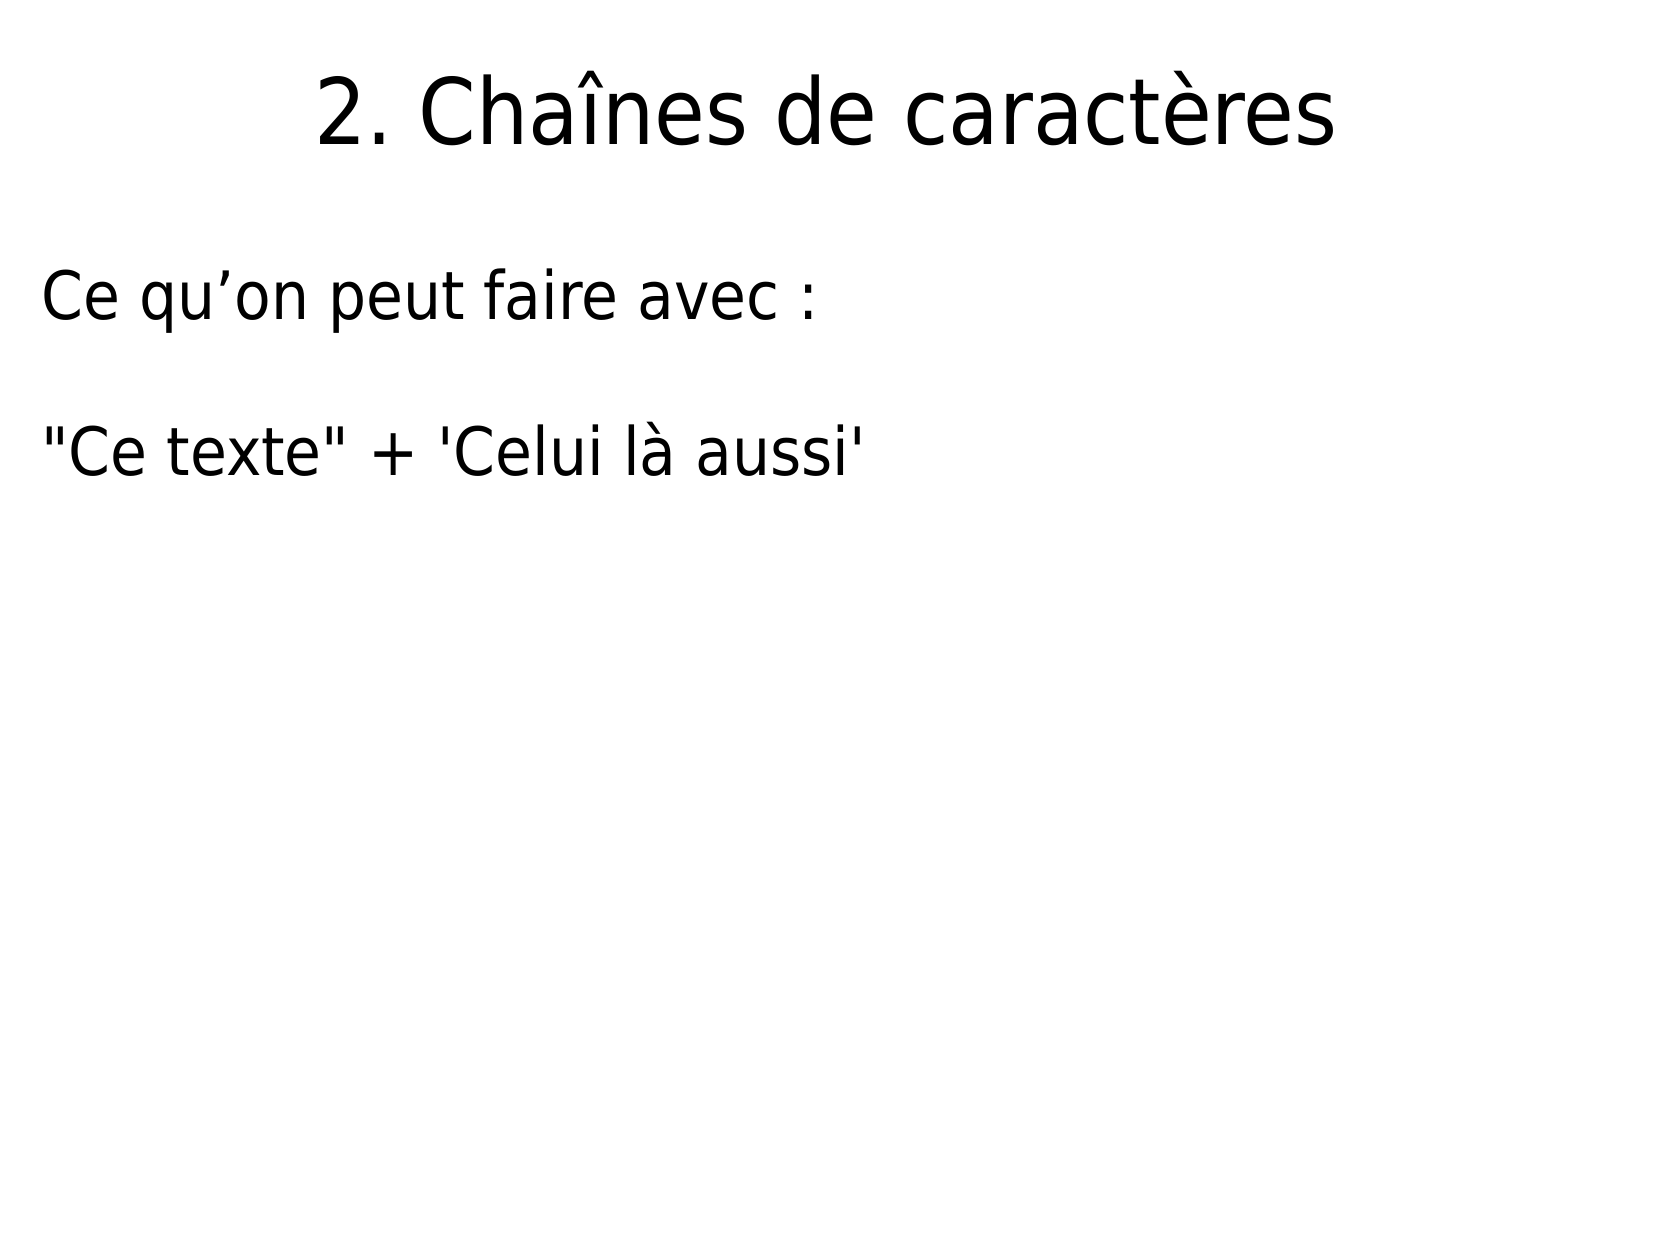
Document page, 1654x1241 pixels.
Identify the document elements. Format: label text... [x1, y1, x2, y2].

title 2. Chaînes de caractères [41, 12, 1613, 214]
title Ce qu’on peut faire avec : "Ce texte" + 'Celui là aussi' [41, 257, 1613, 1096]
